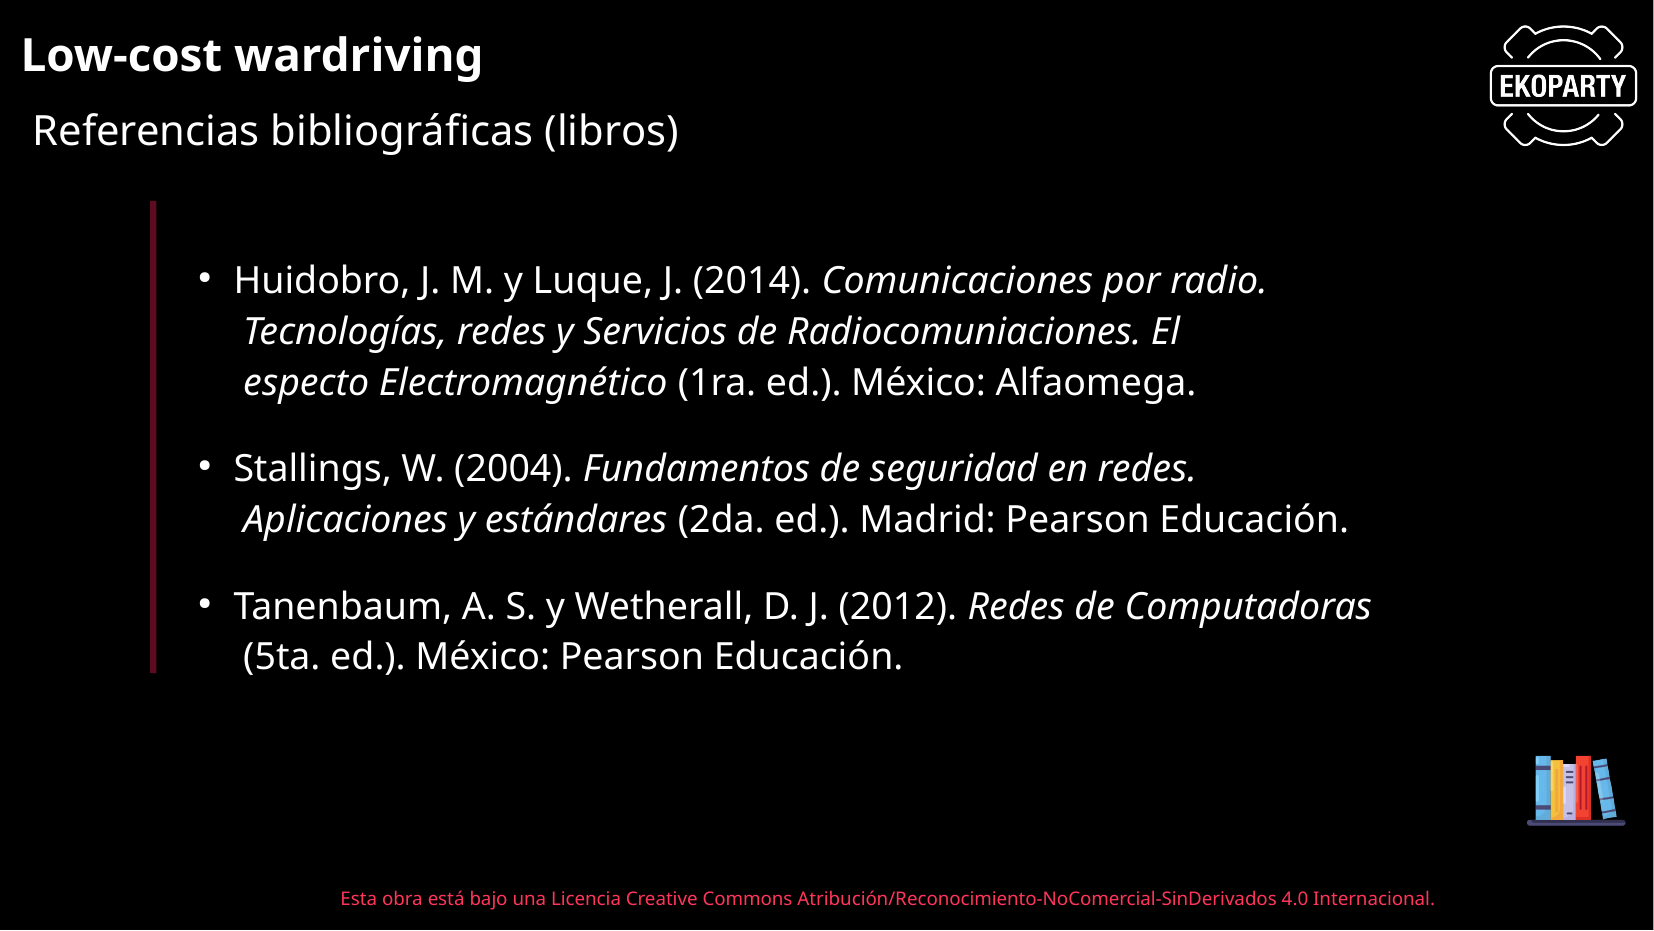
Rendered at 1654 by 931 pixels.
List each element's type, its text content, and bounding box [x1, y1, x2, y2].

picture [1476, 0, 1654, 178]
text_box Low-cost wardriving [5, 14, 1476, 87]
text_box Referencias bibliográficas (libros) [17, 93, 869, 161]
text_box Esta obra está bajo una Licencia Creative Commons Atribución/Reconocimiento-NoComercial-SinDerivados 4.0 Internacional. [325, 878, 1654, 917]
picture [1523, 738, 1629, 843]
text_box Huidobro, J. M. y Luque, J. (2014). Comunicaciones por radio. Tecnologías, redes y Servicios de Radiocomuniaciones. El especto Electromagnético (1ra. ed.). México: Alfaomega. Stallings, W. (2004). Fundamentos de seguridad en redes. Aplicaciones y estándares (2da. ed.). Madrid: Pearson Educación. Tanenbaum, A. S. y Wetherall, D. J. (2012). Redes de Computadoras (5ta. ed.). México: Pearson Educación. [183, 245, 1618, 661]
